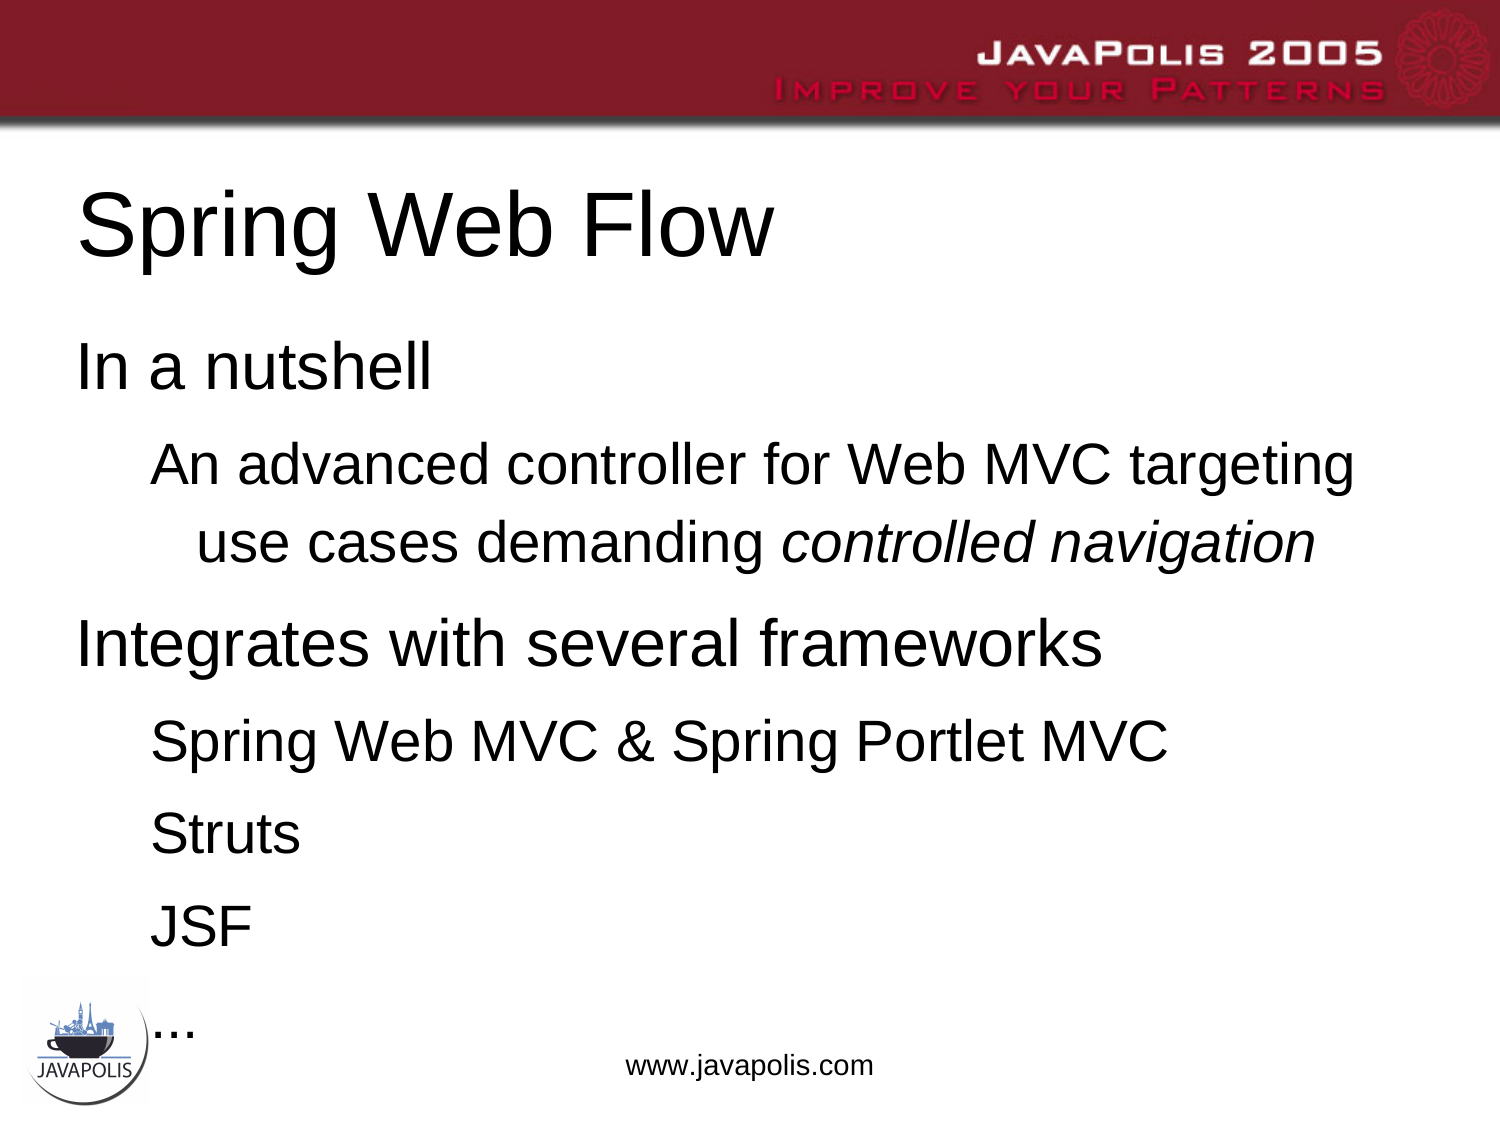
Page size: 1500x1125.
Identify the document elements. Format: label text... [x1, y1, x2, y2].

picture [20, 976, 149, 1106]
title Spring Web Flow [76, 148, 1424, 279]
picture [0, 0, 1500, 140]
list In a nutshell An advanced controller for Web MVC targeting use cases demanding controlled navigation Integrates with several frameworks Spring Web MVC & Spring Portlet MVC Struts JSF ... [75, 314, 1426, 1035]
